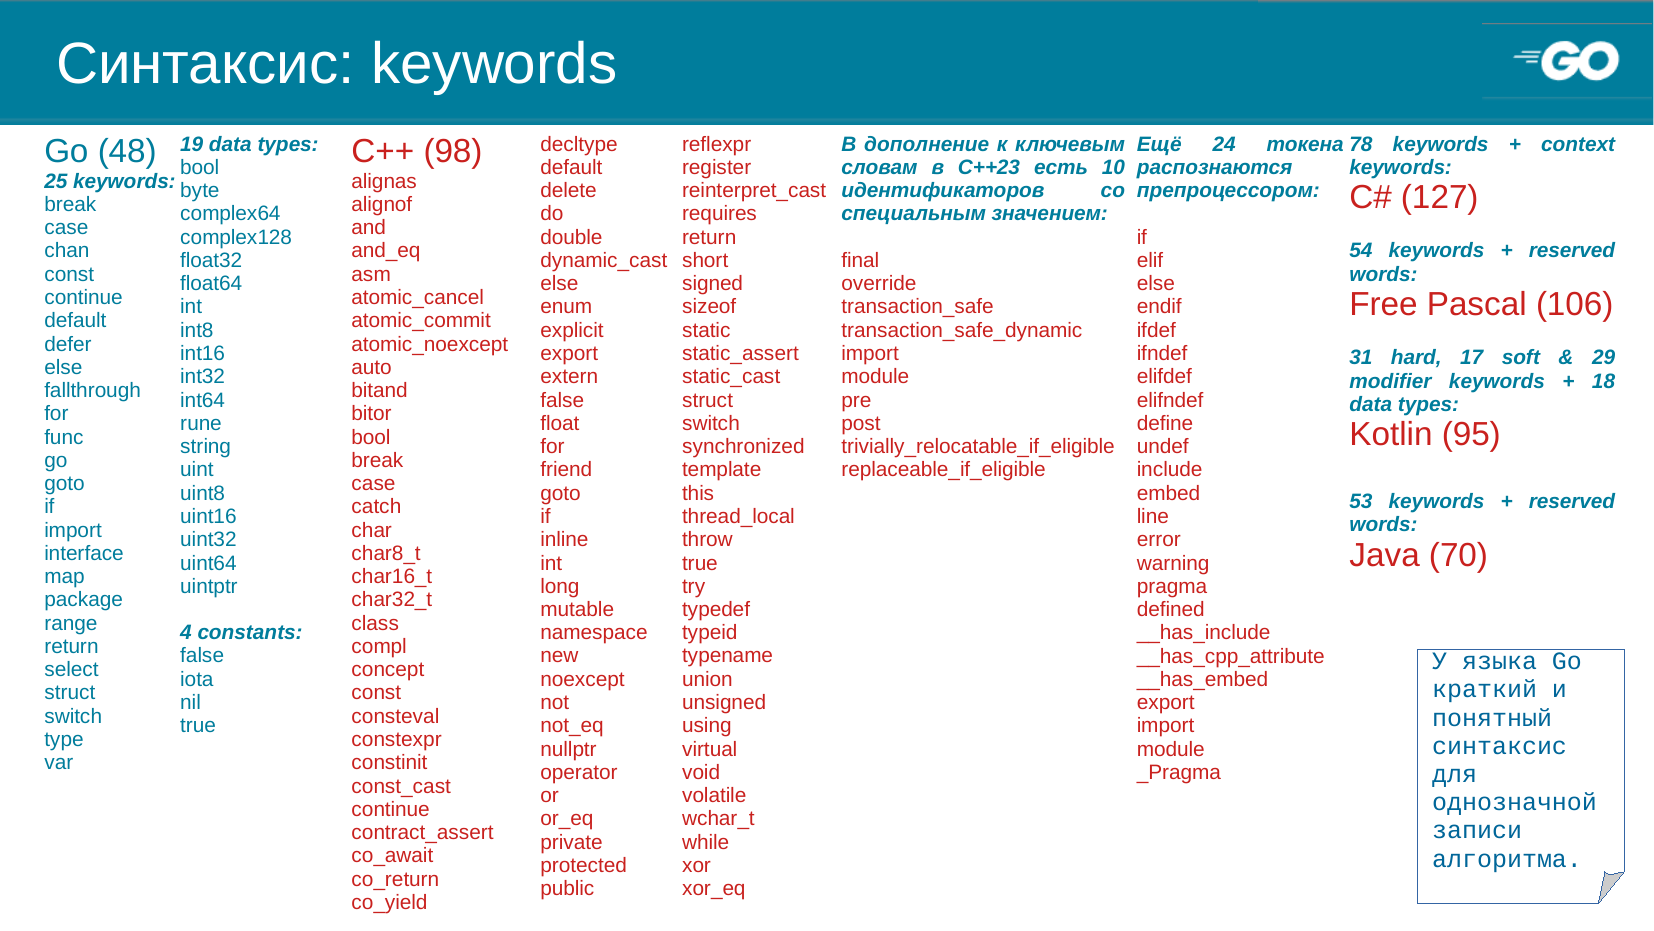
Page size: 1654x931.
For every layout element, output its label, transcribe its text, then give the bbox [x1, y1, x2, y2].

text_box С++ (98) alignas alignof and and_eq asm atomic_cancel atomic_commit atomic_noexcept auto bitand bitor bool break case catch char char8_t char16_t char32_t class compl concept const consteval constexpr constinit const_cast continue contract_assert co_await co_return co_yield [336, 124, 525, 922]
text_box 78 keywords + context keywords: C# (127) 54 keywords + reserved words: Free Pascal (106) 31 hard, 17 soft & 29 modifier keywords + 18 data types: Kotlin (95) 53 keywords + reserved words: Java (70) [1334, 124, 1630, 922]
text_box Ещё 24 токена распознаются препроцессором: if elif else endif ifdef ifndef elifdef elifndef define undef include embed line error warning pragma defined __has_include __has_cpp_attribute __has_embed export import module _Pragma [1122, 125, 1334, 922]
text_box У языка Go краткий и понятный синтаксис для однозначной записи алгоритма. [1417, 649, 1625, 904]
text_box Синтаксис: keywords [41, 23, 1495, 104]
text_box Go (48) 25 keywords: break case chan const continue default defer else fallthrough for func go goto if import interface map package range return select struct switch type var [29, 124, 165, 886]
text_box В дополнение к ключевым словам в C++23 есть 10 идентификаторов со специальным значением: final override transaction_safe transaction_safe_dynamic import module pre post trivially_relocatable_if_eligible replaceable_if_eligible [826, 124, 1140, 922]
text_box reflexpr register reinterpret_cast requires return short signed sizeof static static_assert static_cast struct switch synchronized template this thread_local throw true try typedef typeid typename union unsigned using virtual void volatile wchar_t while xor xor_eq [667, 124, 826, 922]
text_box 19 data types: bool byte complex64 complex128 float32 float64 int int8 int16 int32 int64 rune string uint uint8 uint16 uint32 uint64 uintptr 4 constants: false iota nil true [165, 124, 337, 886]
text_box decltype default delete do double dynamic_cast else enum explicit export extern false float for friend goto if inline int long mutable namespace new noexcept not not_eq nullptr operator or or_eq private protected public [525, 124, 667, 922]
picture [1542, 41, 1619, 81]
